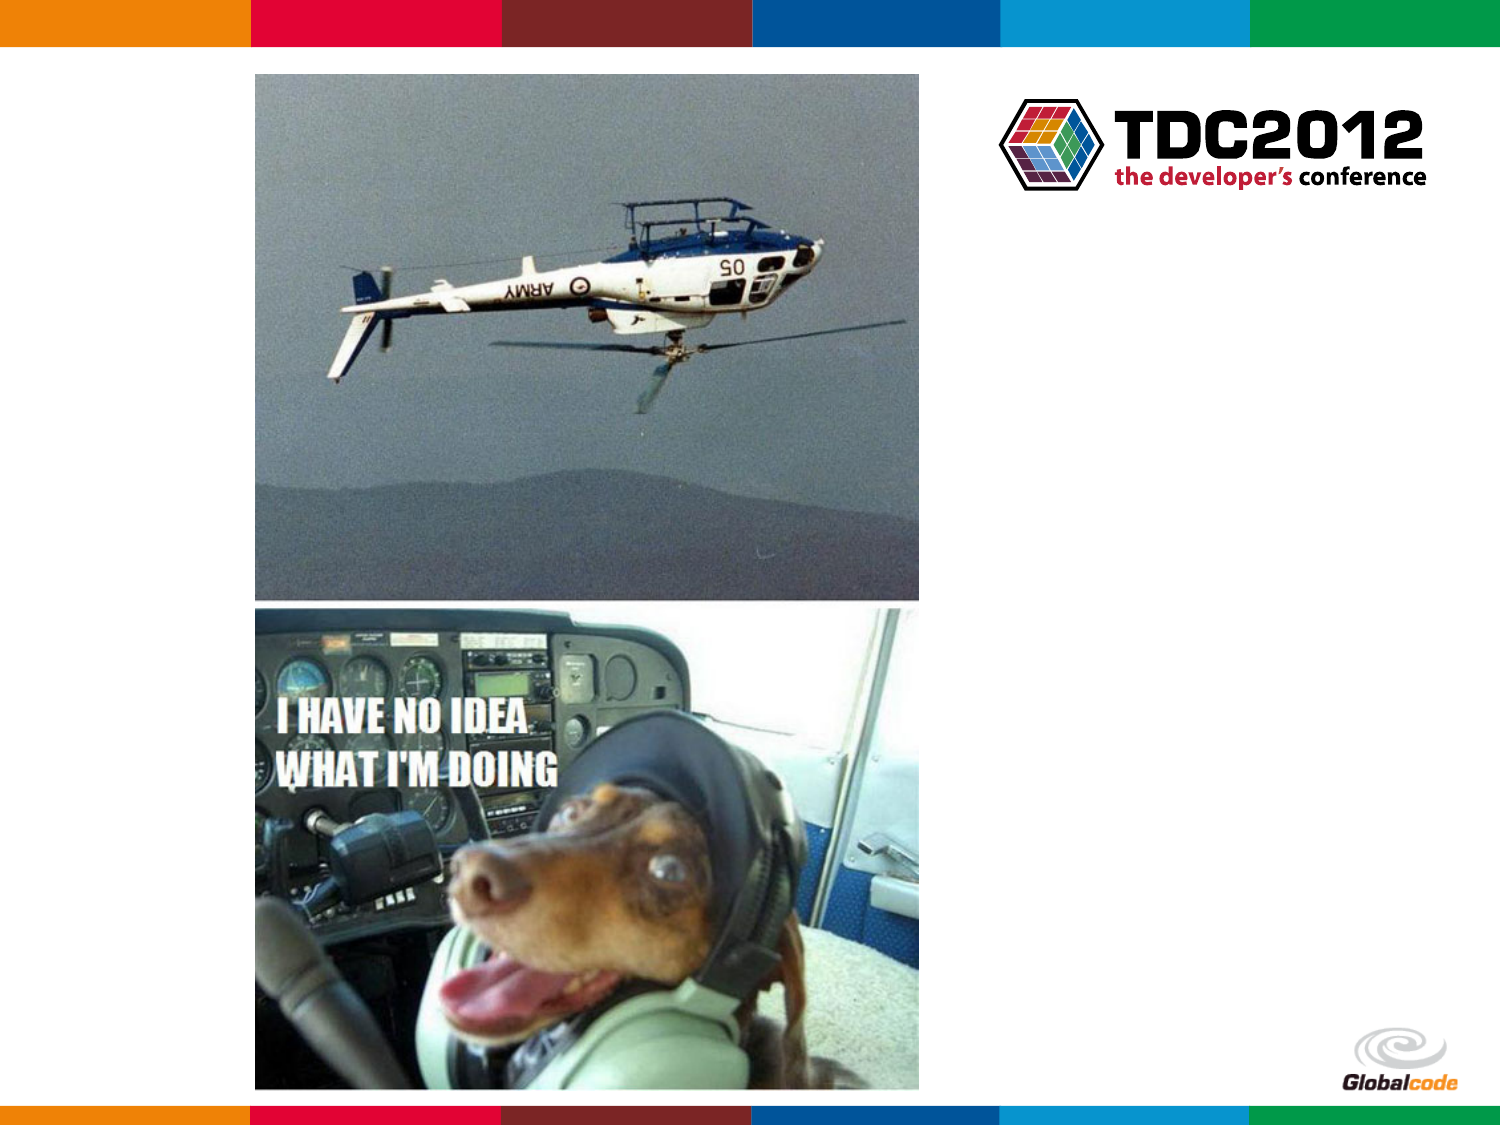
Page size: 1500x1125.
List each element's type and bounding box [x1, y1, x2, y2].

picture [1340, 999, 1459, 1105]
picture [255, 74, 919, 1091]
